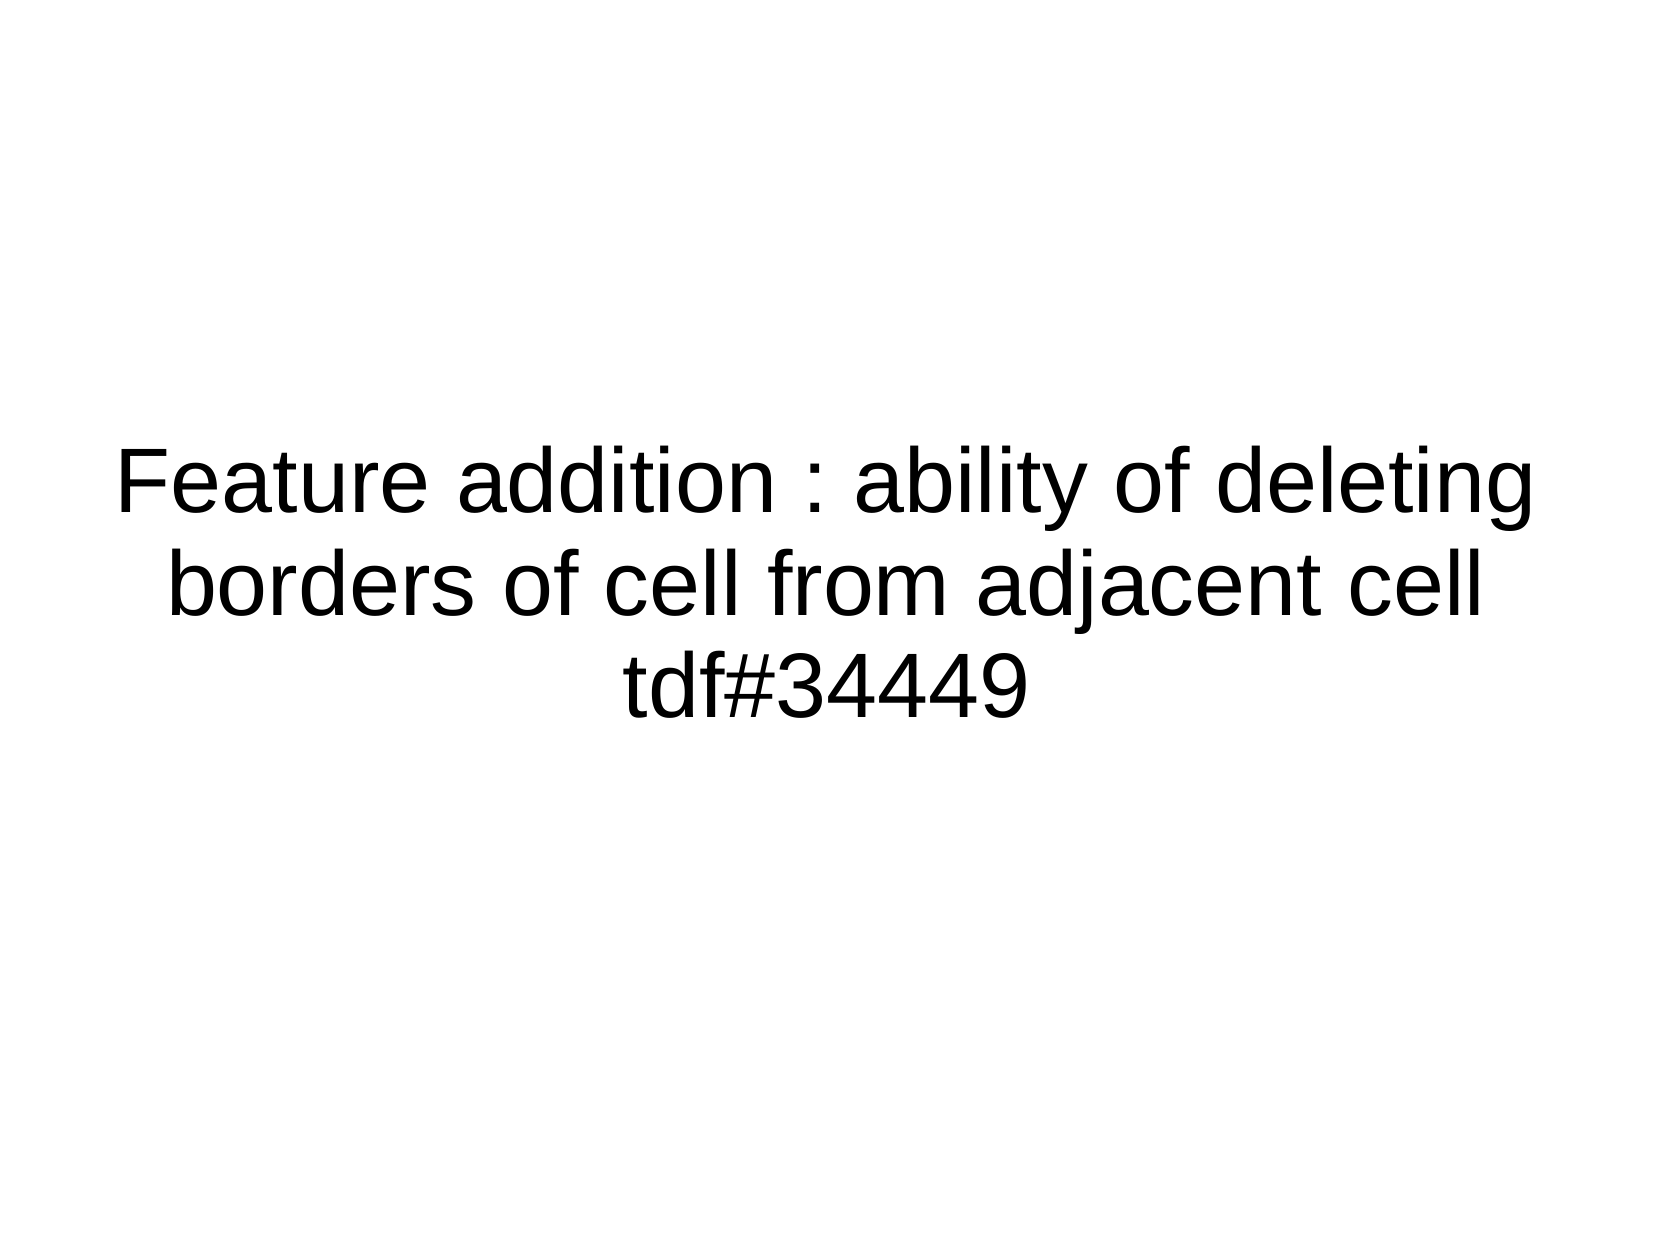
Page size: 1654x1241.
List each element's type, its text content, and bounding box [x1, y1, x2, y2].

title Feature addition : ability of deleting borders of cell from adjacent cell tdf#34449 [82, 429, 1571, 738]
